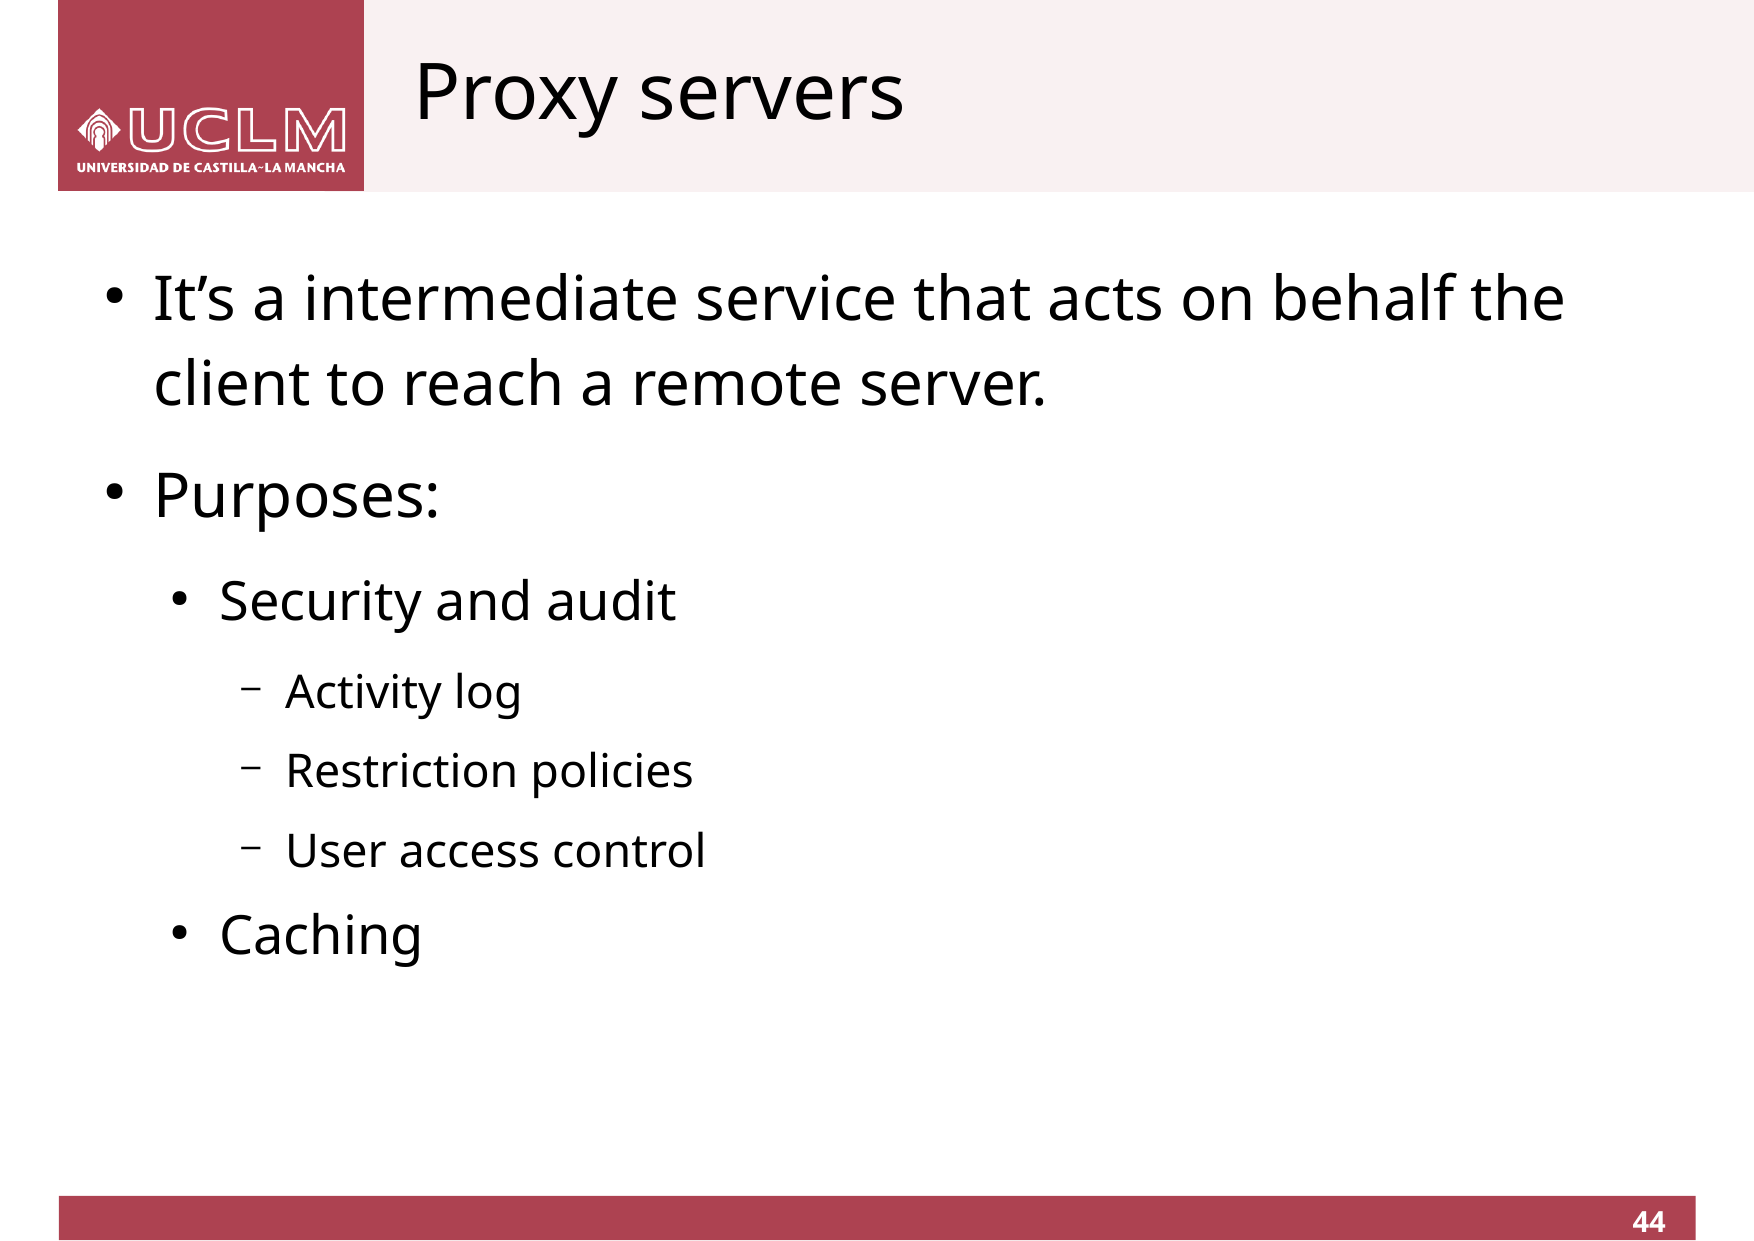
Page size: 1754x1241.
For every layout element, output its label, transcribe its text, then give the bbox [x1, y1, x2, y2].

title Proxy servers [413, 0, 1667, 198]
picture [58, 0, 364, 191]
list It’s a intermediate service that acts on behalf the client to reach a remote server. Purposes: Security and audit Activity log Restriction policies User access control Caching [87, 254, 1667, 974]
